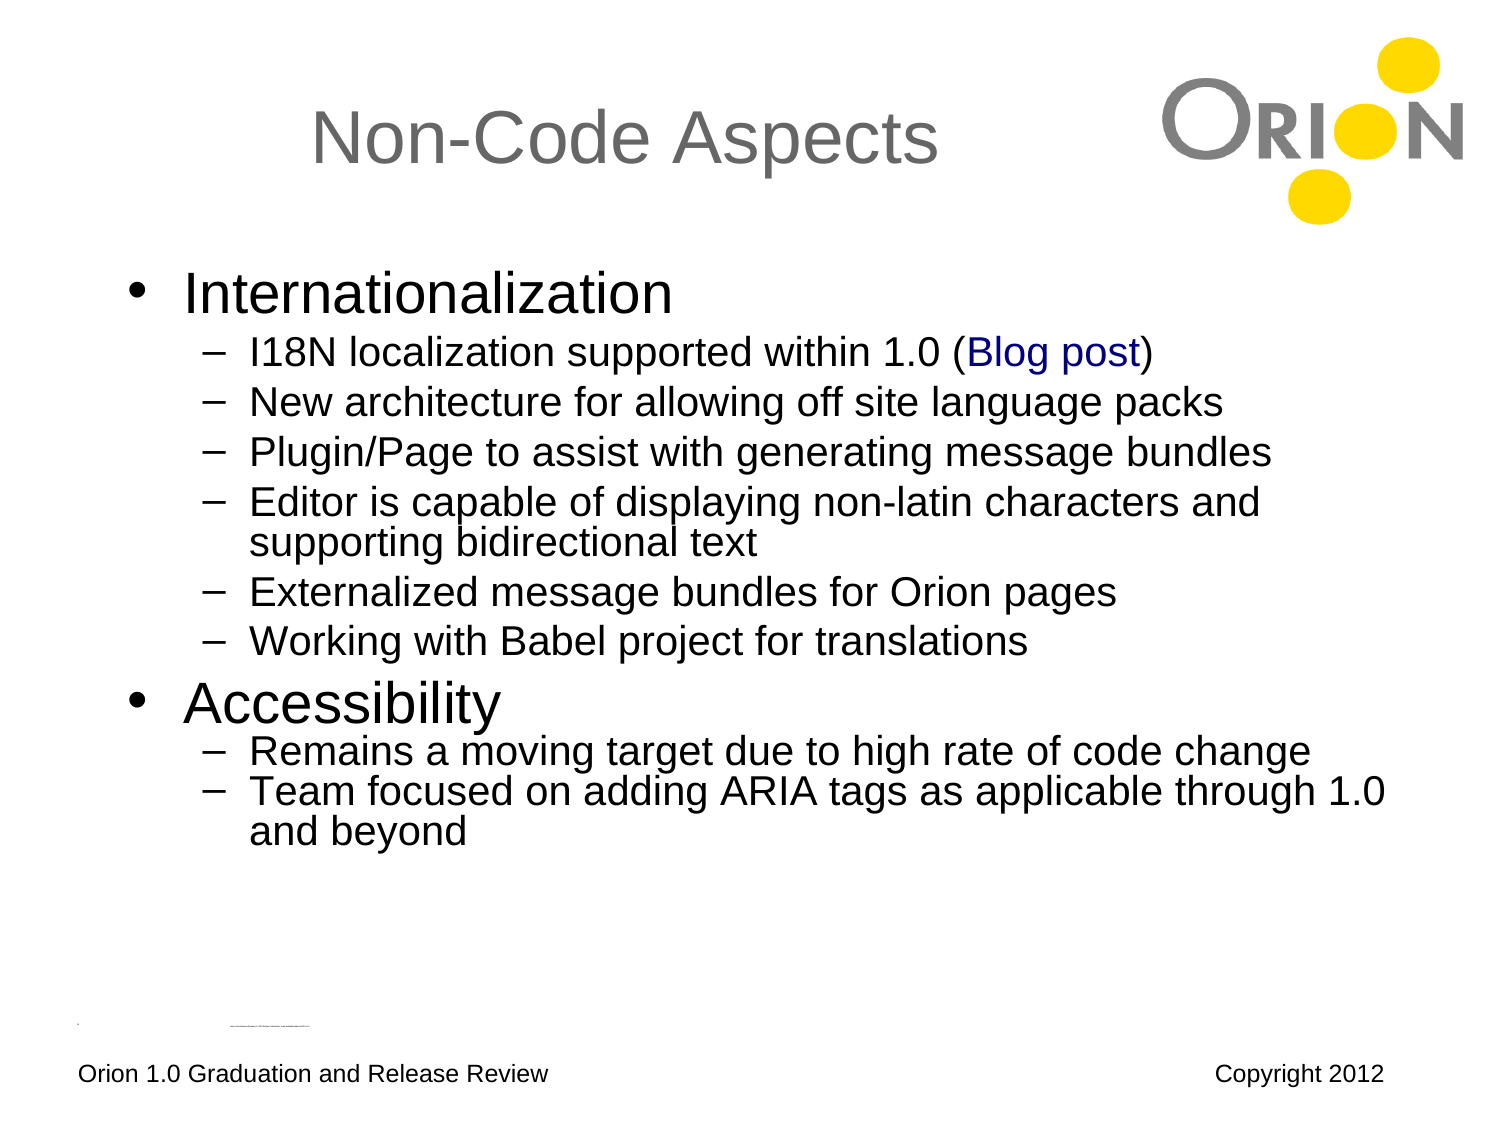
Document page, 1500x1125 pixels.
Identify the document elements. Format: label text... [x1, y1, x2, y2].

list Internationalization I18N localization supported within 1.0 (Blog post) New architecture for allowing off site language packs Plugin/Page to assist with generating message bundles Editor is capable of displaying non-latin characters and supporting bidirectional text Externalized message bundles for Orion pages Working with Babel project for translations Accessibility Remains a moving target due to high rate of code change Team focused on adding ARIA tags as applicable through 1.0 and beyond [112, 261, 1463, 976]
title Non-Code Aspects [74, 45, 1176, 233]
picture [1162, 37, 1463, 225]
